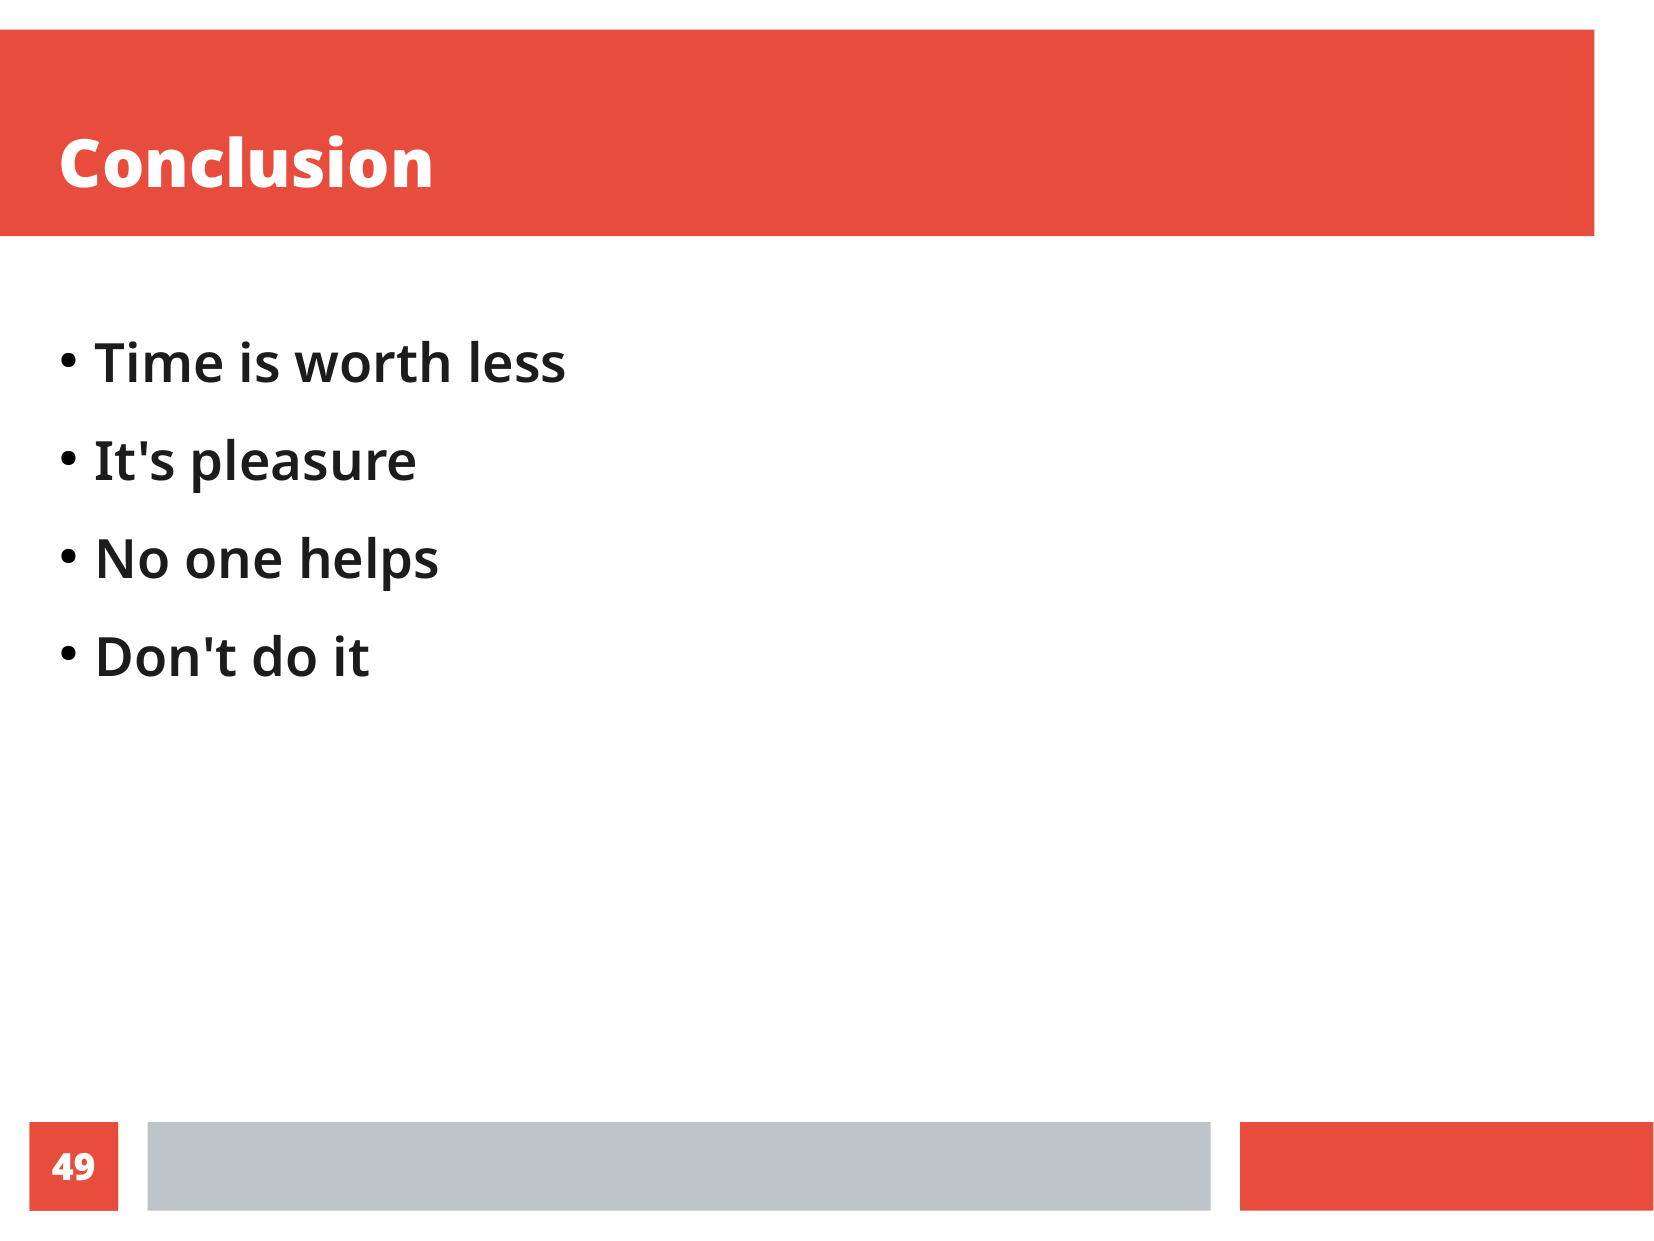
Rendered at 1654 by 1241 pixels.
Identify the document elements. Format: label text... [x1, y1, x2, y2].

title Conclusion [59, 59, 1595, 207]
list Time is worth less It's pleasure No one helps Don't do it [59, 324, 1565, 1093]
